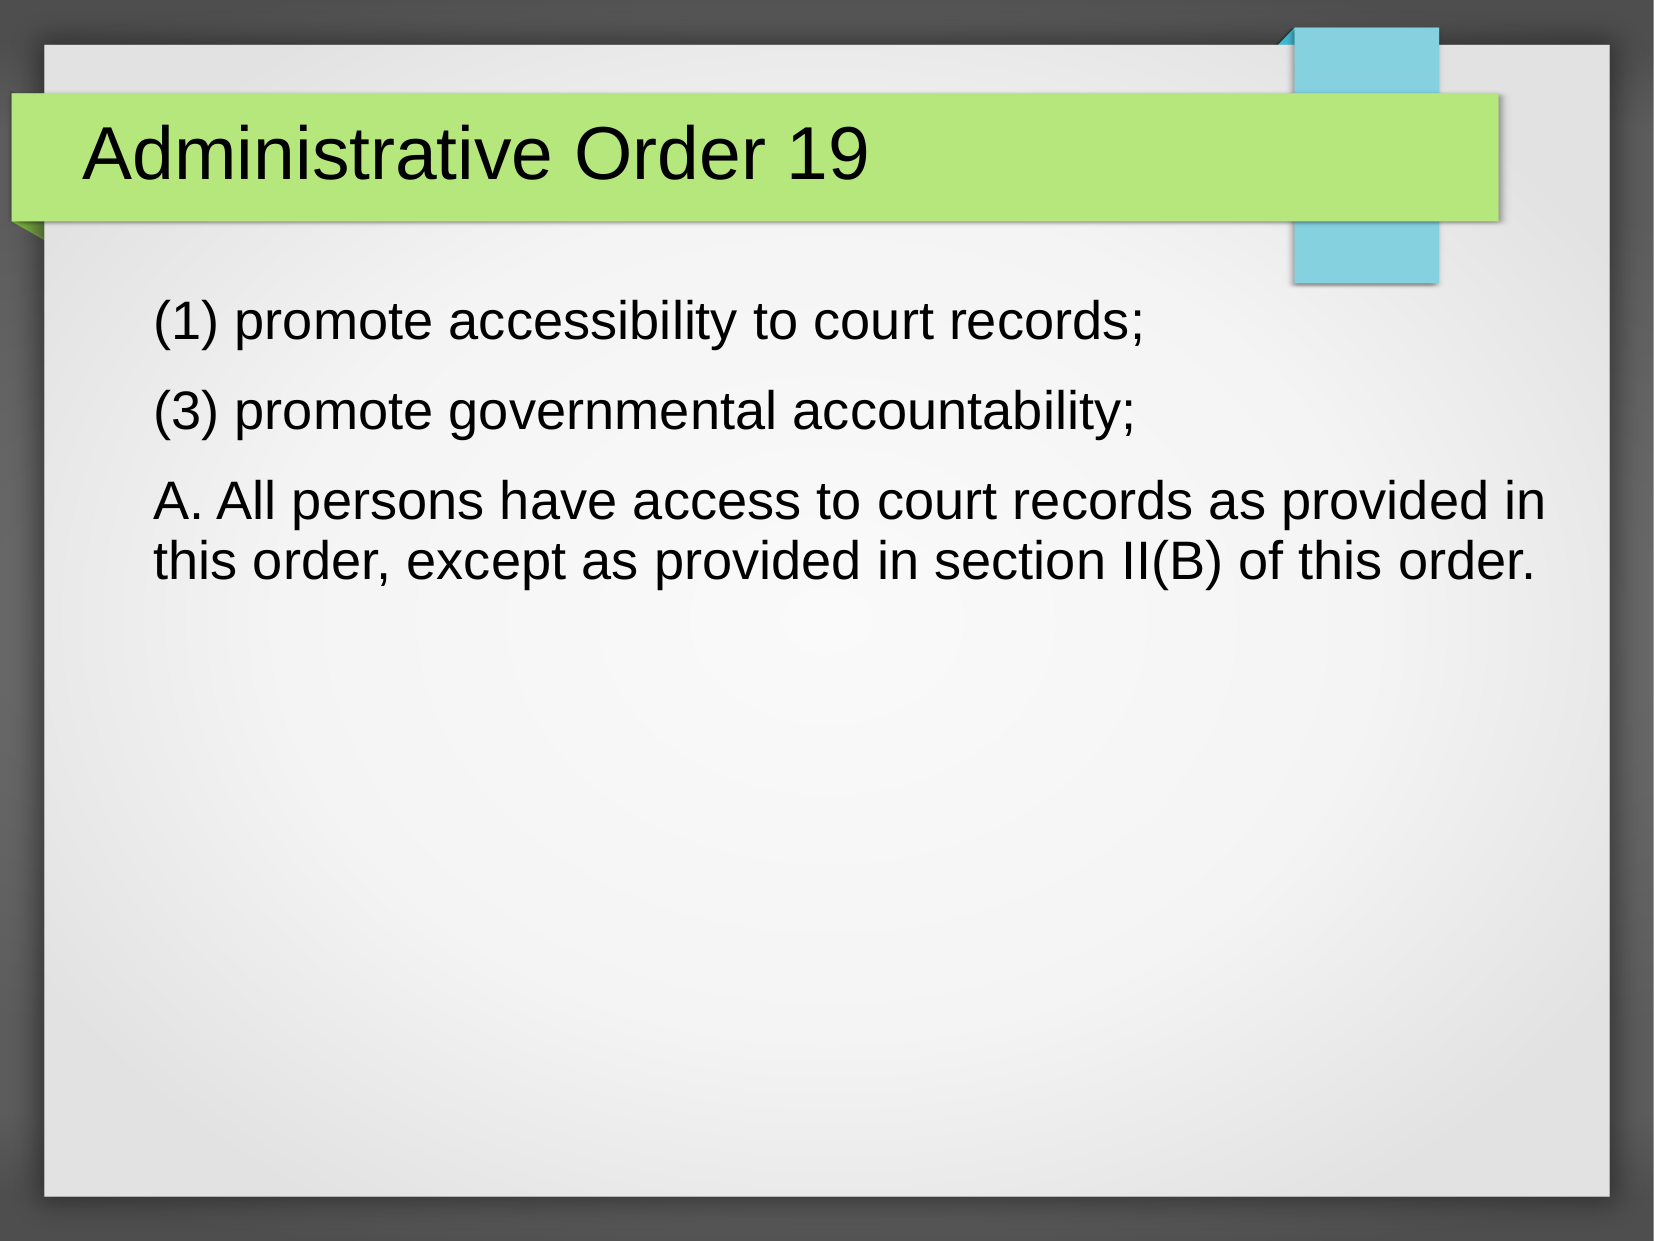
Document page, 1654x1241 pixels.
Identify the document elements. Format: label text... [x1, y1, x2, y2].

picture [0, 0, 1654, 1241]
title Administrative Order 19 [82, 94, 1264, 213]
list (1) promote accessibility to court records; (3) promote governmental accountability; A. All persons have access to court records as provided in this order, except as provided in section II(B) of this order. [82, 290, 1571, 1010]
